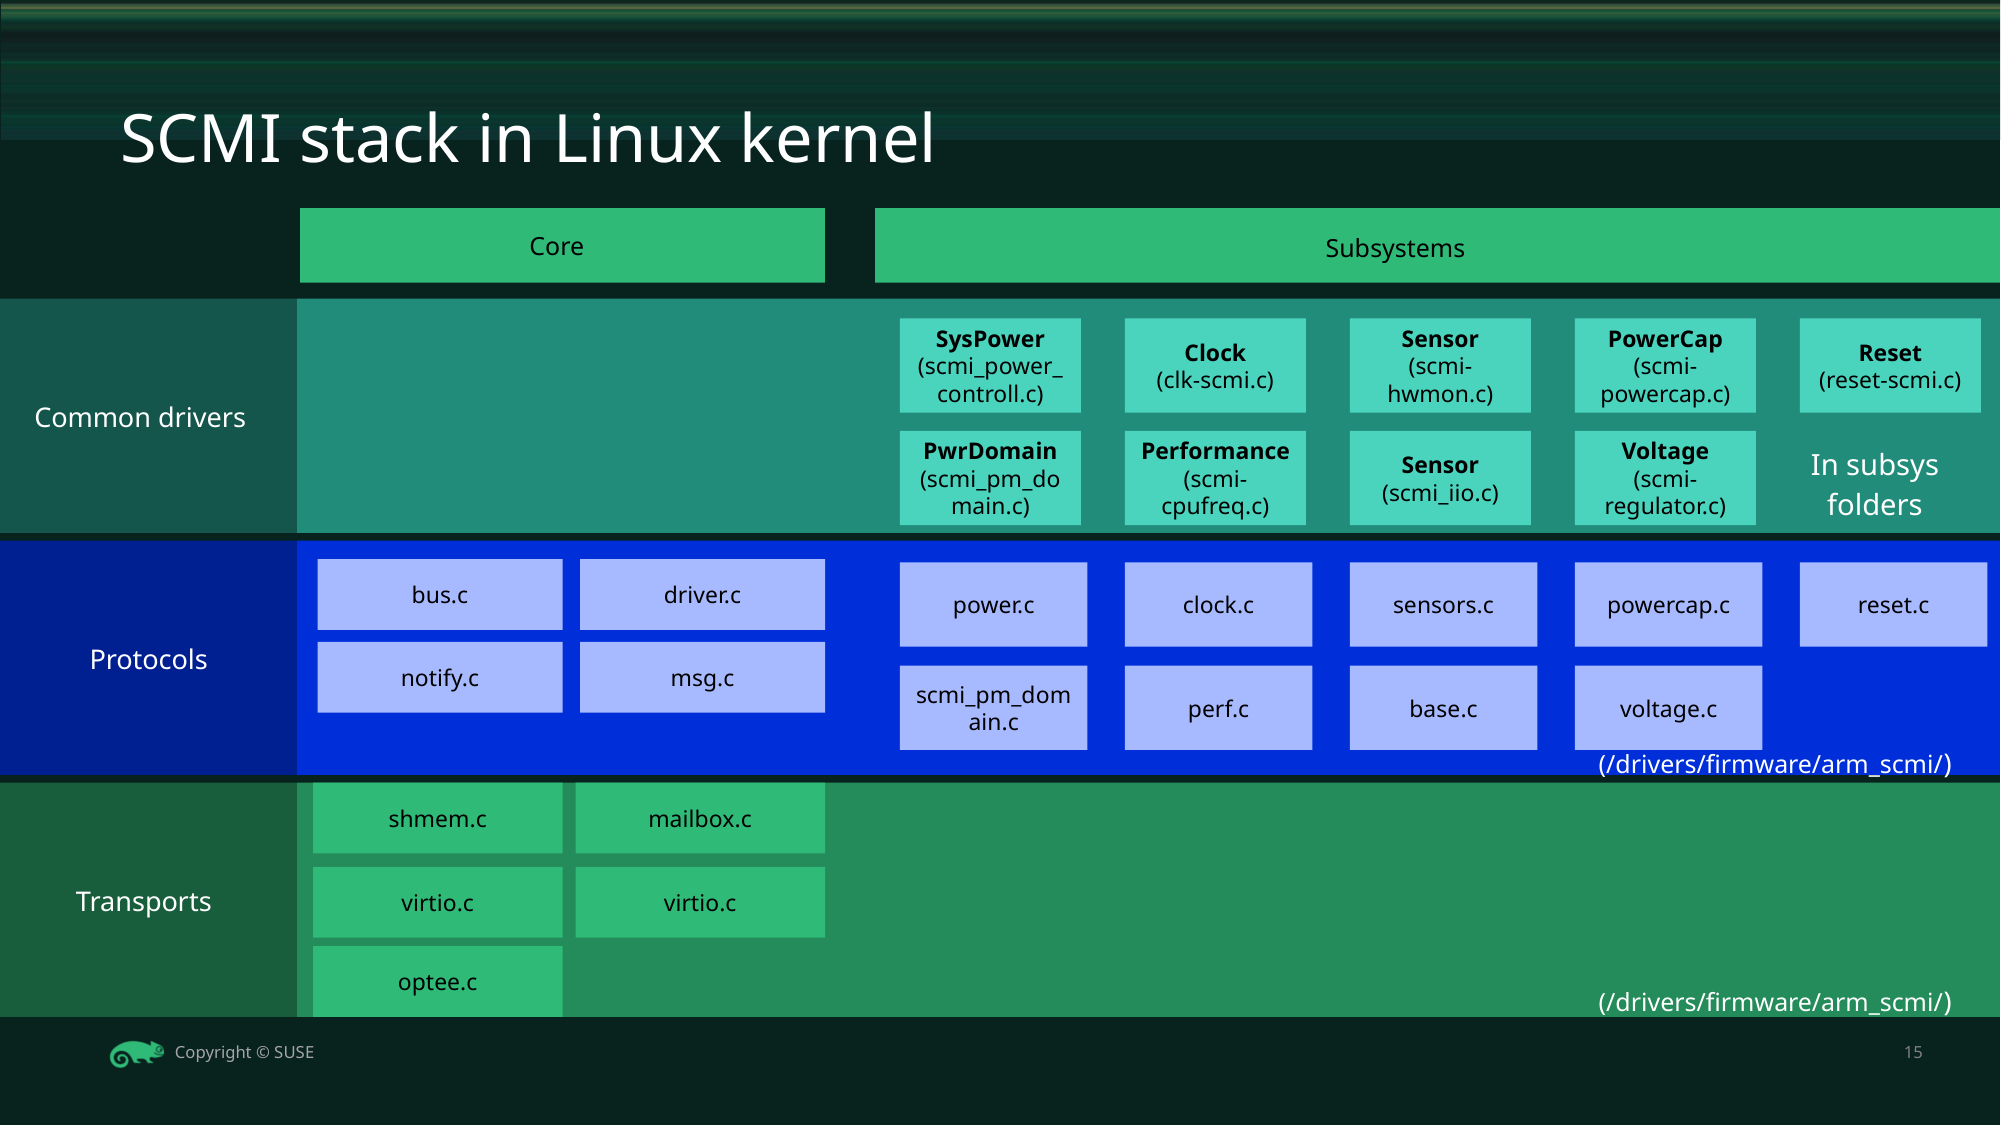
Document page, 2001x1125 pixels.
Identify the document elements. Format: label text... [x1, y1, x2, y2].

text_box scmi_pm_domain.c [899, 665, 1088, 750]
text_box Core [363, 223, 751, 269]
text_box In subsys folders [1687, 436, 2000, 534]
text_box [0, 540, 2000, 775]
text_box virtio.c [313, 866, 563, 938]
text_box Sensor (scmi_iio.c) [1349, 430, 1531, 526]
text_box voltage.c [1574, 665, 1763, 750]
text_box [0, 298, 2000, 533]
text_box Sensor (scmi-hwmon.c) [1349, 318, 1531, 413]
text_box reset.c [1799, 562, 1988, 647]
text_box msg.c [580, 641, 826, 713]
text_box Clock (clk-scmi.c) [1124, 318, 1306, 413]
text_box Protocols [0, 635, 298, 728]
text_box clock.c [1124, 562, 1313, 647]
text_box power.c [899, 562, 1088, 647]
text_box optee.c [313, 946, 563, 1017]
title SCMI stack in Linux kernel [120, 103, 1880, 179]
text_box (/drivers/firmware/arm_scmi/) [1550, 975, 2000, 1063]
text_box sensors.c [1349, 562, 1538, 647]
text_box SysPower (scmi_power_controll.c) [899, 318, 1081, 413]
text_box Transports [12, 876, 275, 970]
text_box Voltage (scmi-regulator.c) [1574, 430, 1756, 526]
text_box Reset (reset-scmi.c) [1799, 318, 1981, 413]
text_box powercap.c [1574, 562, 1763, 647]
text_box (/drivers/firmware/arm_scmi/) [1550, 737, 2000, 826]
picture [1, 0, 2001, 140]
text_box virtio.c [575, 866, 826, 938]
text_box PowerCap (scmi-powercap.c) [1574, 318, 1756, 413]
text_box bus.c [317, 559, 563, 630]
text_box notify.c [317, 641, 563, 713]
text_box Performance (scmi-cpufreq.c) [1124, 430, 1306, 526]
text_box [0, 782, 2000, 1017]
text_box base.c [1349, 665, 1538, 750]
text_box Common drivers [12, 393, 275, 441]
text_box [875, 208, 2000, 283]
text_box Subsystems [892, 224, 1905, 270]
text_box perf.c [1124, 665, 1313, 750]
text_box mailbox.c [575, 782, 826, 854]
picture [99, 1031, 175, 1074]
text_box driver.c [580, 559, 826, 630]
text_box shmem.c [313, 782, 563, 854]
text_box [300, 208, 825, 283]
text_box PwrDomain (scmi_pm_domain.c) [899, 430, 1081, 526]
